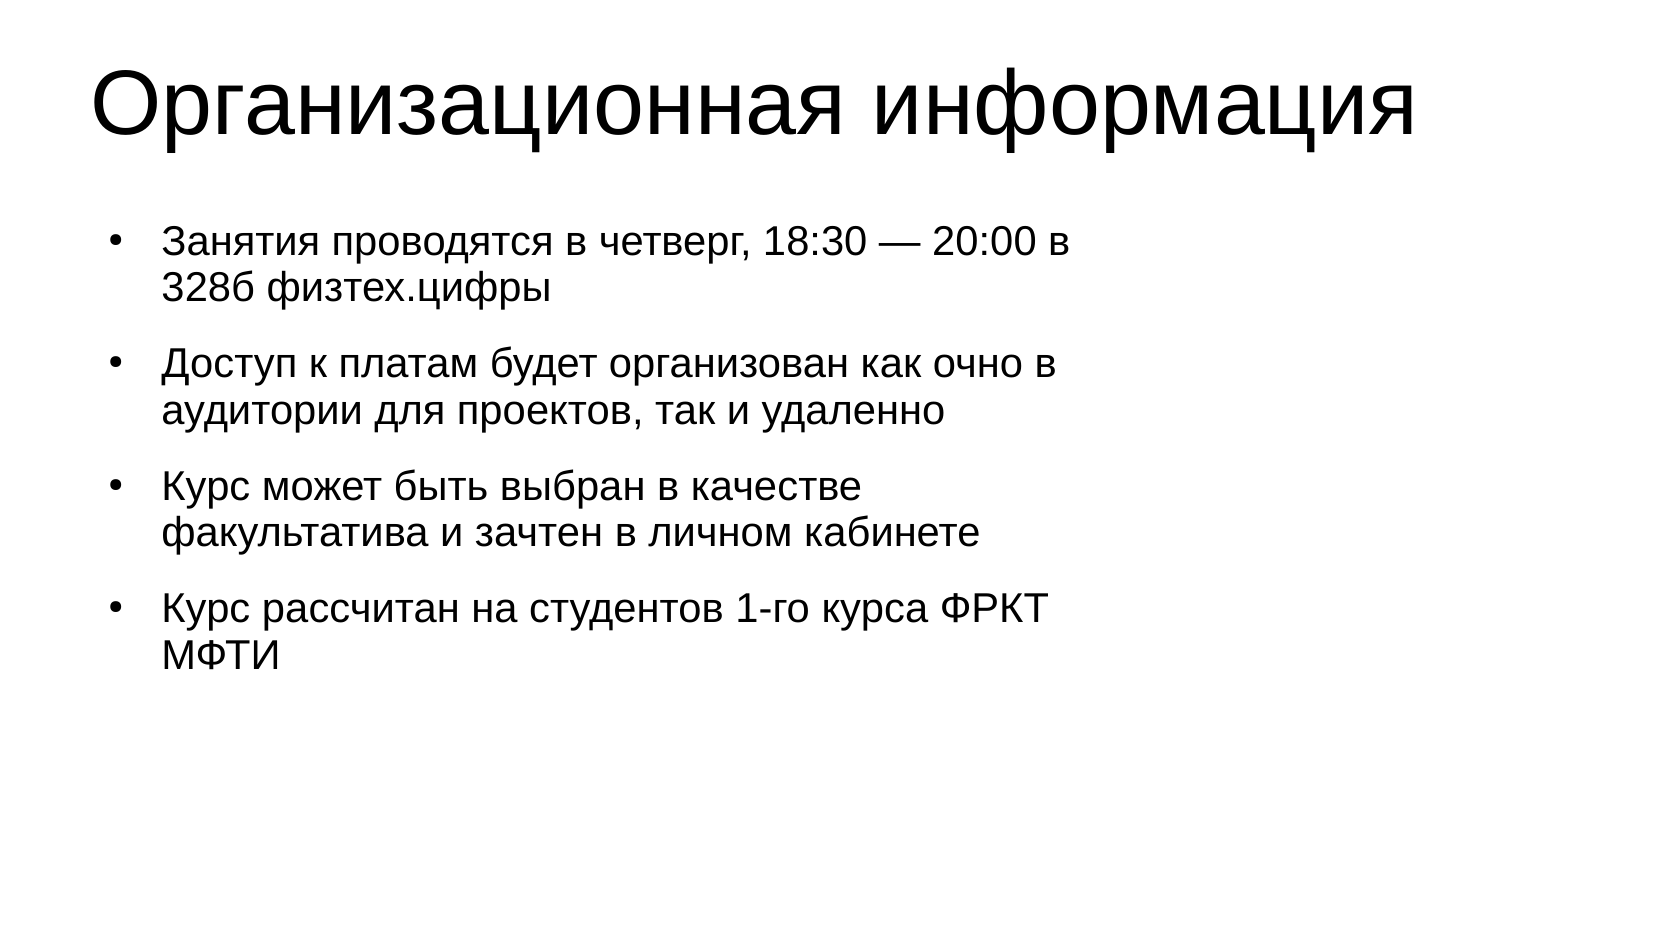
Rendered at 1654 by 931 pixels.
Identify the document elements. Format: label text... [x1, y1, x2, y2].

list Занятия проводятся в четверг, 18:30 — 20:00 в 328б физтех.цифры Доступ к платам будет организован как очно в аудитории для проектов, так и удаленно Курс может быть выбран в качестве факультатива и зачтен в личном кабинете Курс рассчитан на студентов 1-го курса ФРКТ МФТИ [90, 217, 1137, 758]
title Организационная информация [11, 25, 1500, 181]
